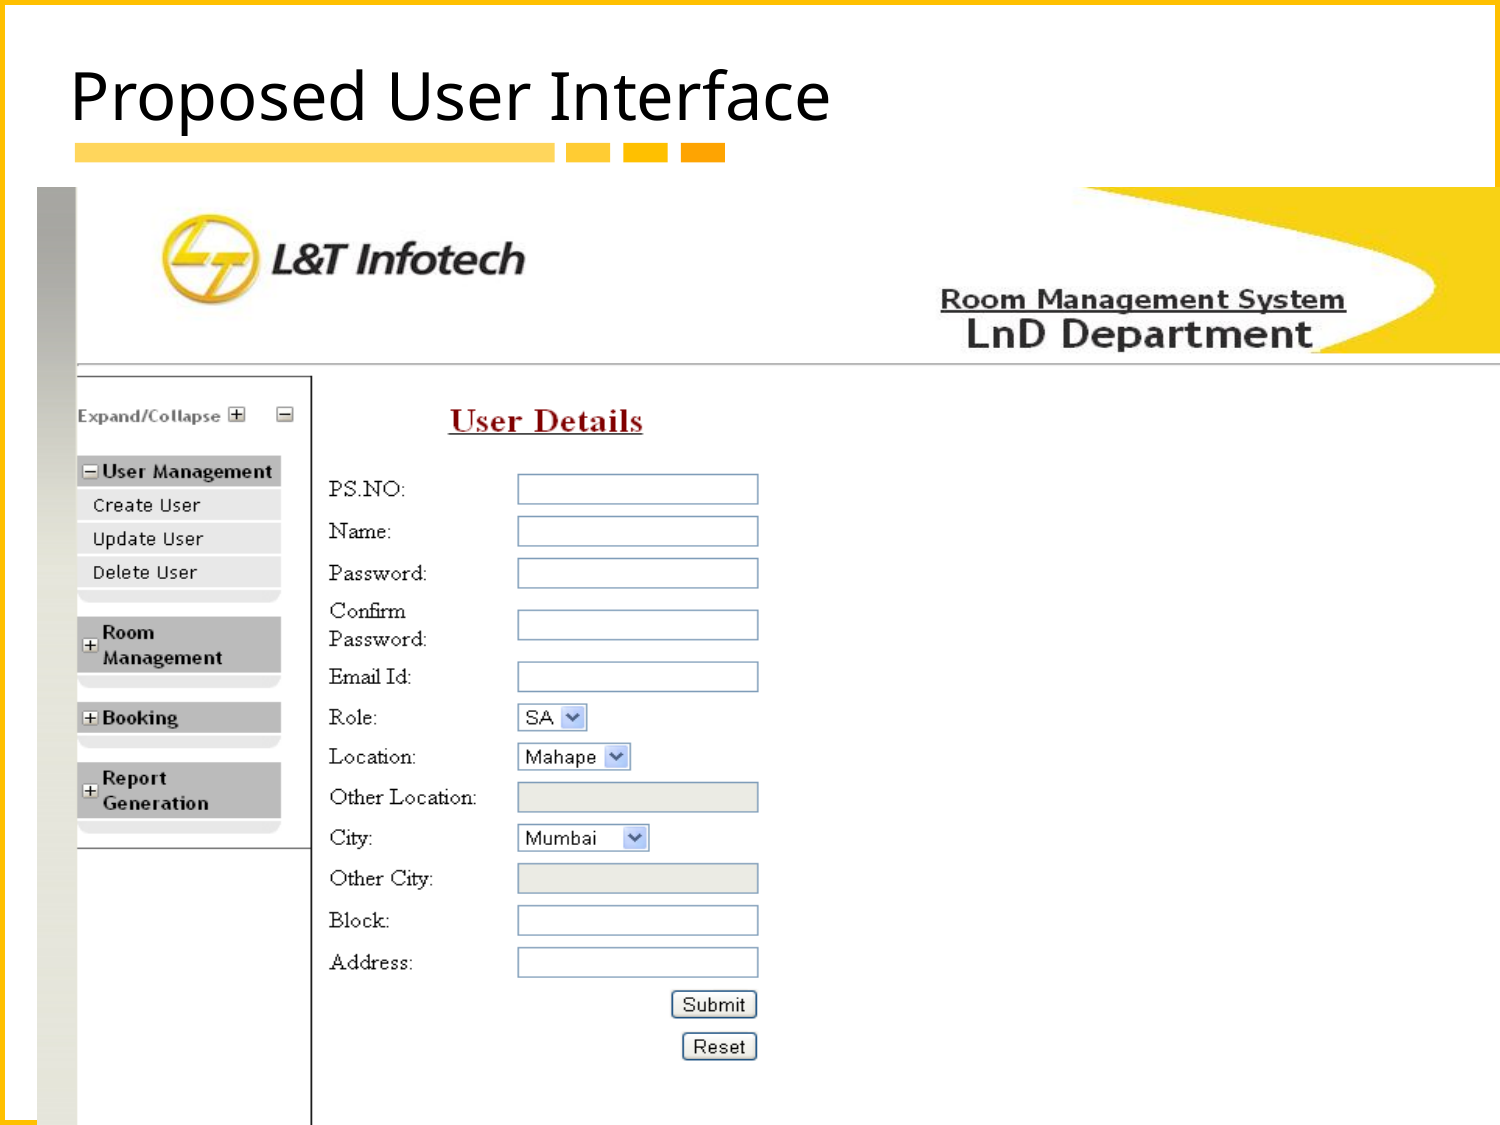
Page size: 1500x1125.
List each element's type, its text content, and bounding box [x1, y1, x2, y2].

picture [37, 187, 1500, 1125]
title Proposed User Interface [37, 54, 1426, 187]
